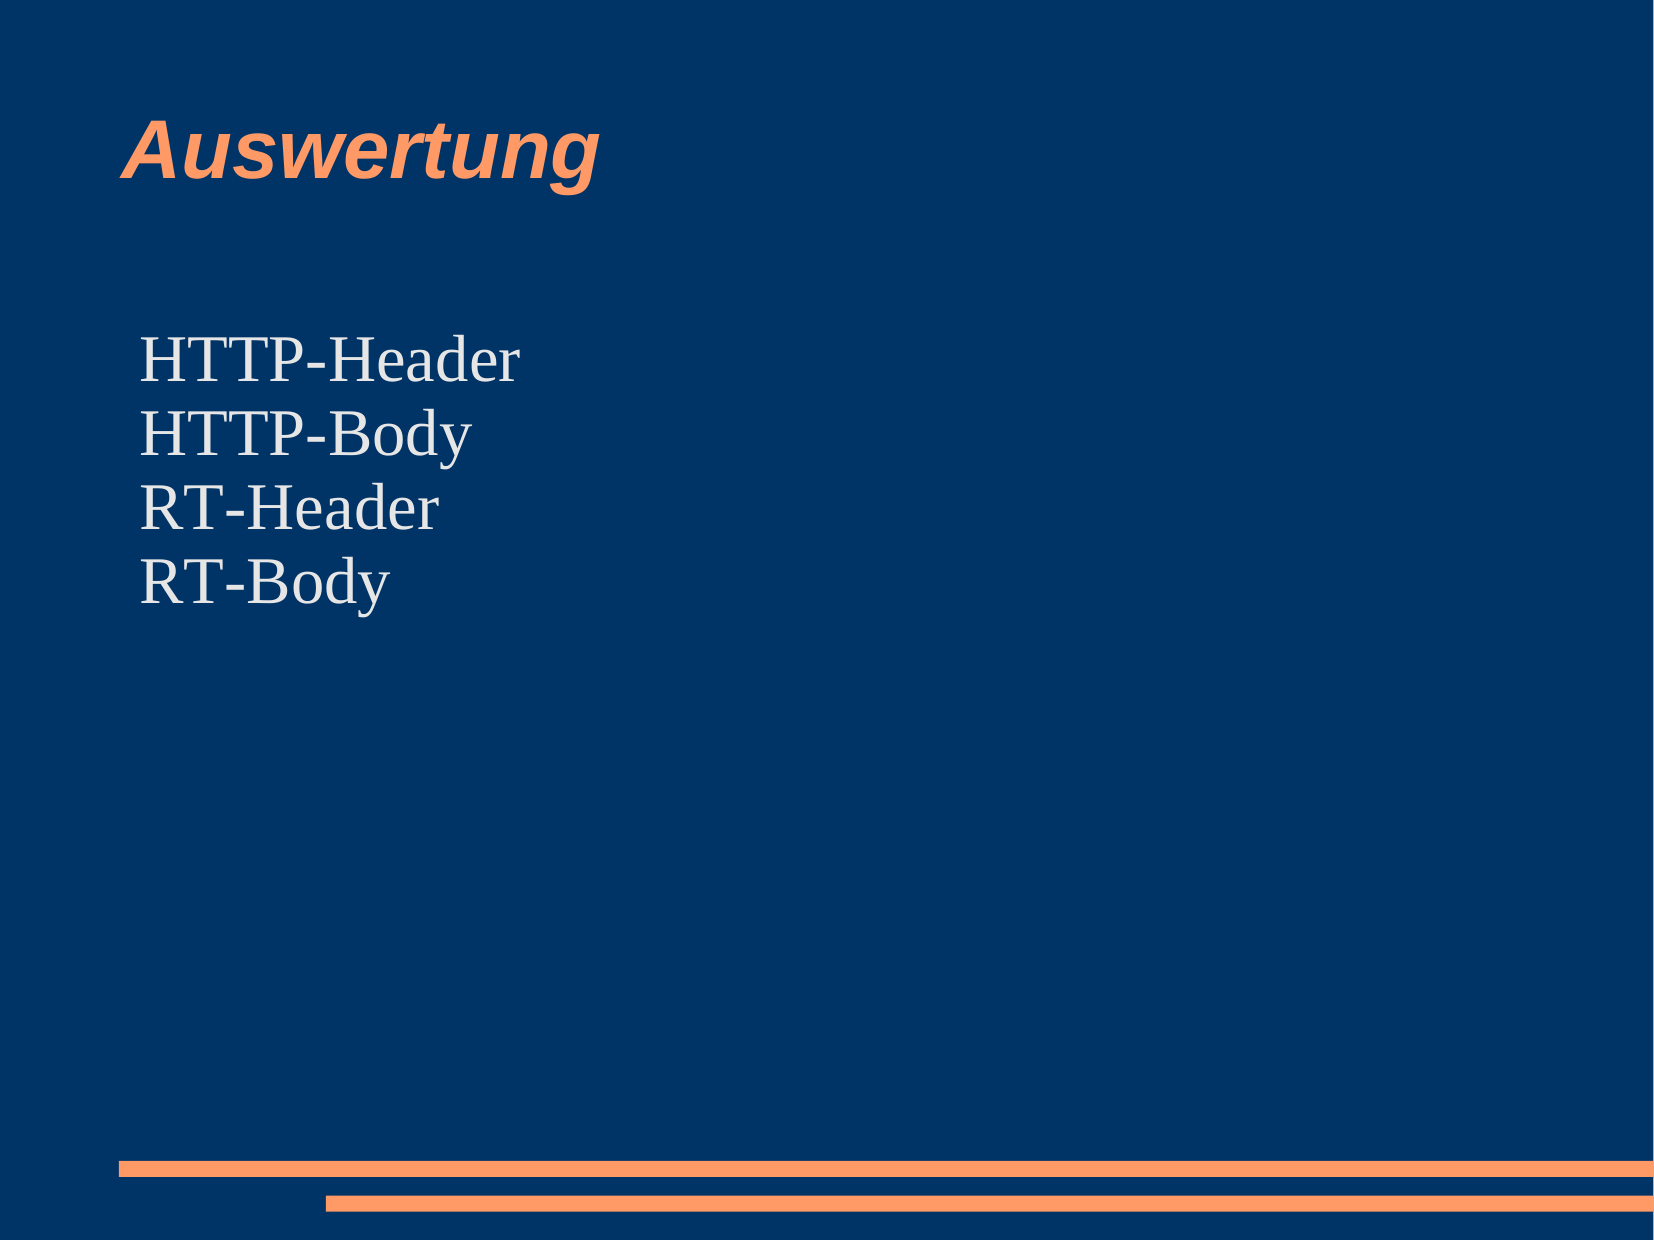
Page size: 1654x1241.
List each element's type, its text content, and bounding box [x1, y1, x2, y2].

title Auswertung [121, 46, 1534, 254]
list HTTP-Header HTTP-Body RT-Header RT-Body [121, 322, 1561, 1118]
